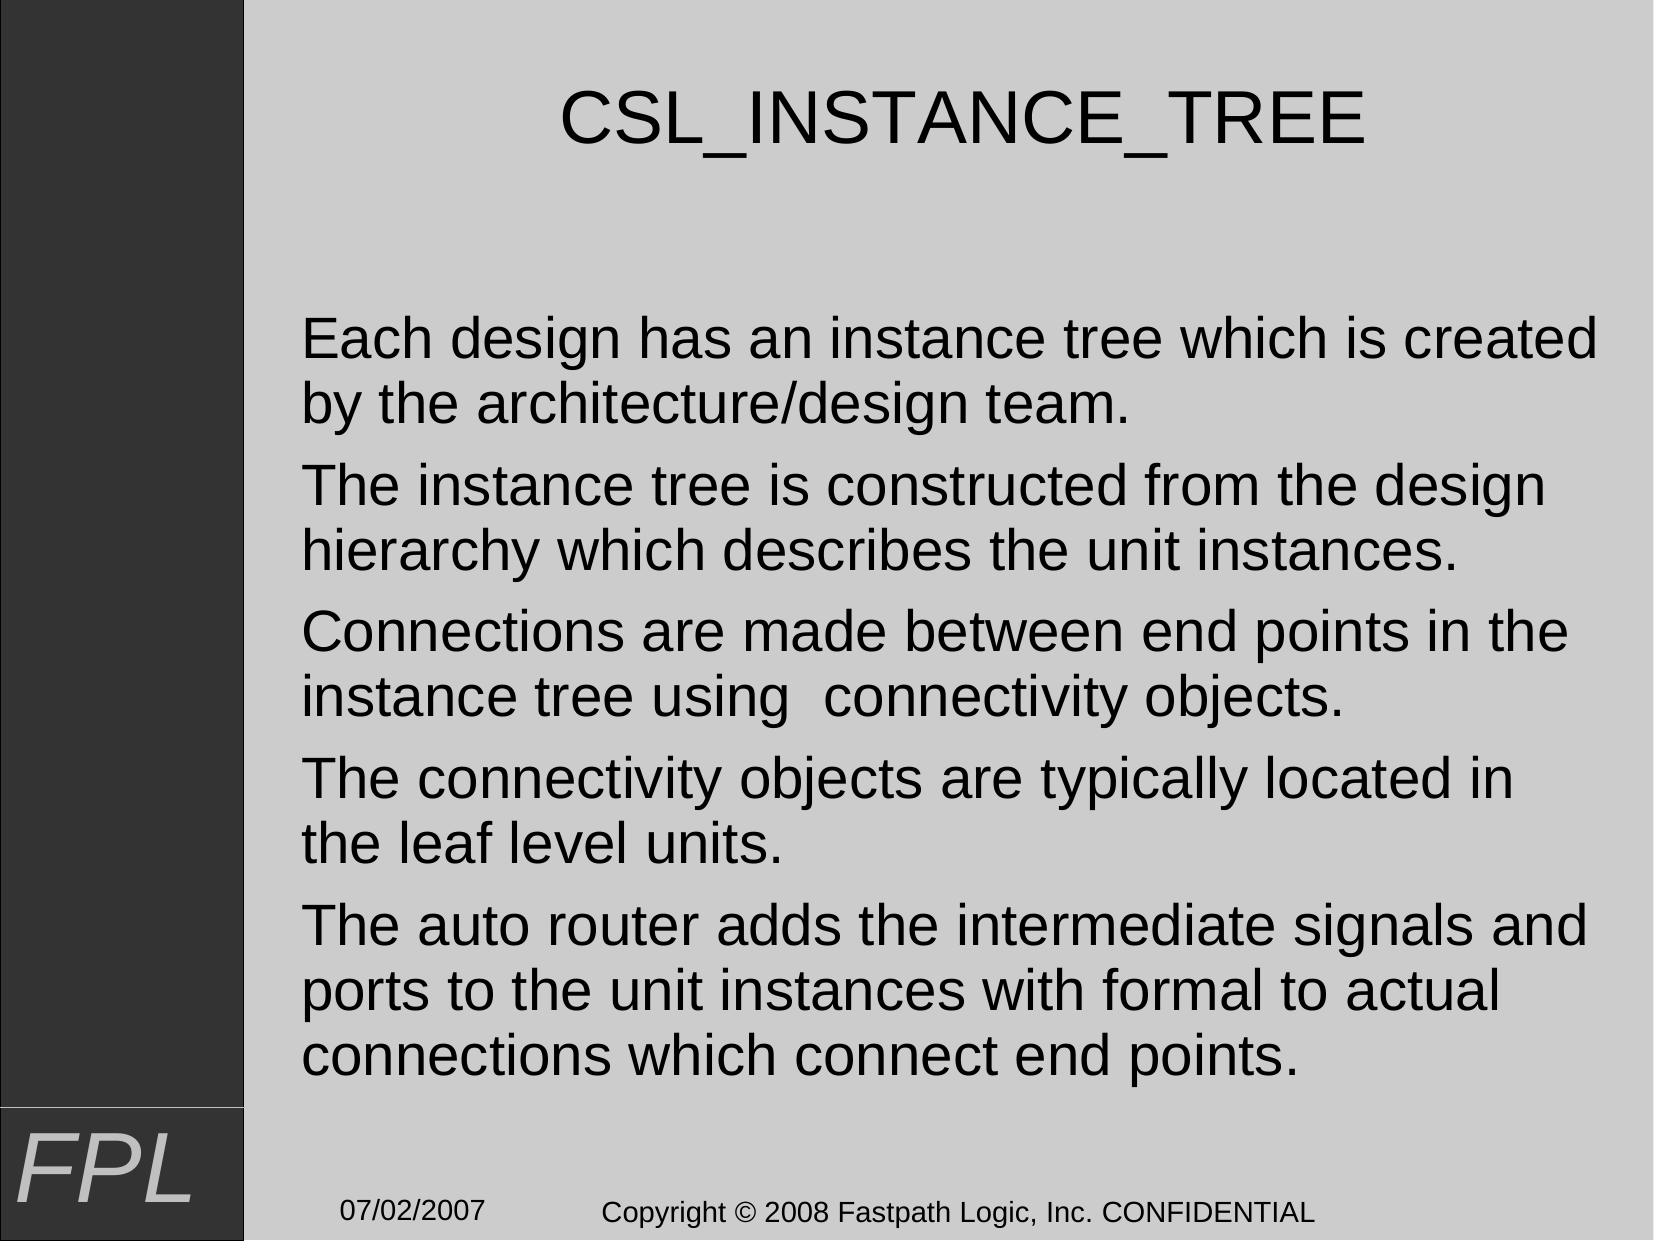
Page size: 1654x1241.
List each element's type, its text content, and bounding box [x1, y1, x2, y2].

title CSL_INSTANCE_TREE [412, 9, 1515, 226]
subtitle Each design has an instance tree which is created by the architecture/design team. The instance tree is constructed from the design hierarchy which describes the unit instances. Connections are made between end points in the instance tree using connectivity objects. The connectivity objects are typically located in the leaf level units. The auto router adds the intermediate signals and ports to the unit instances with formal to actual connections which connect end points. [300, 243, 1613, 1150]
